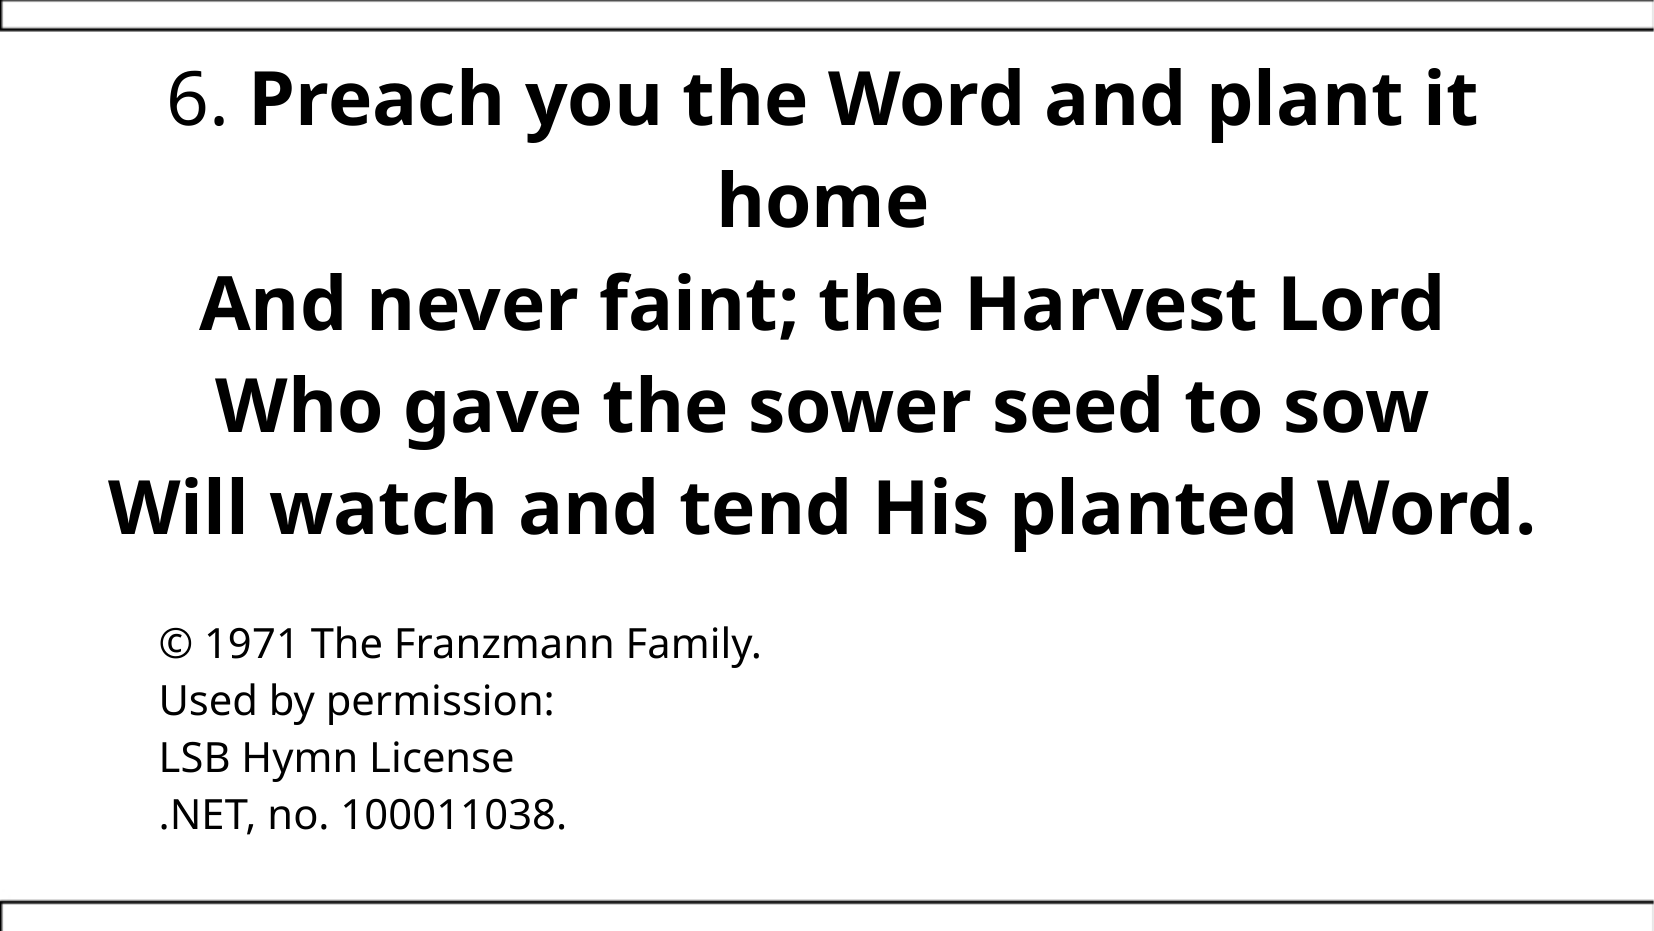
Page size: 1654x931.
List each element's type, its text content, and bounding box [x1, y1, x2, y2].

text_box 6. Preach you the Word and plant it home And never faint; the Harvest Lord Who gave the sower seed to sow Will watch and tend His planted Word. © 1971 The Franzmann Family. Used by permission: LSB Hymn License .NET, no. 100011038. [71, 38, 1576, 786]
picture [0, 0, 1654, 931]
